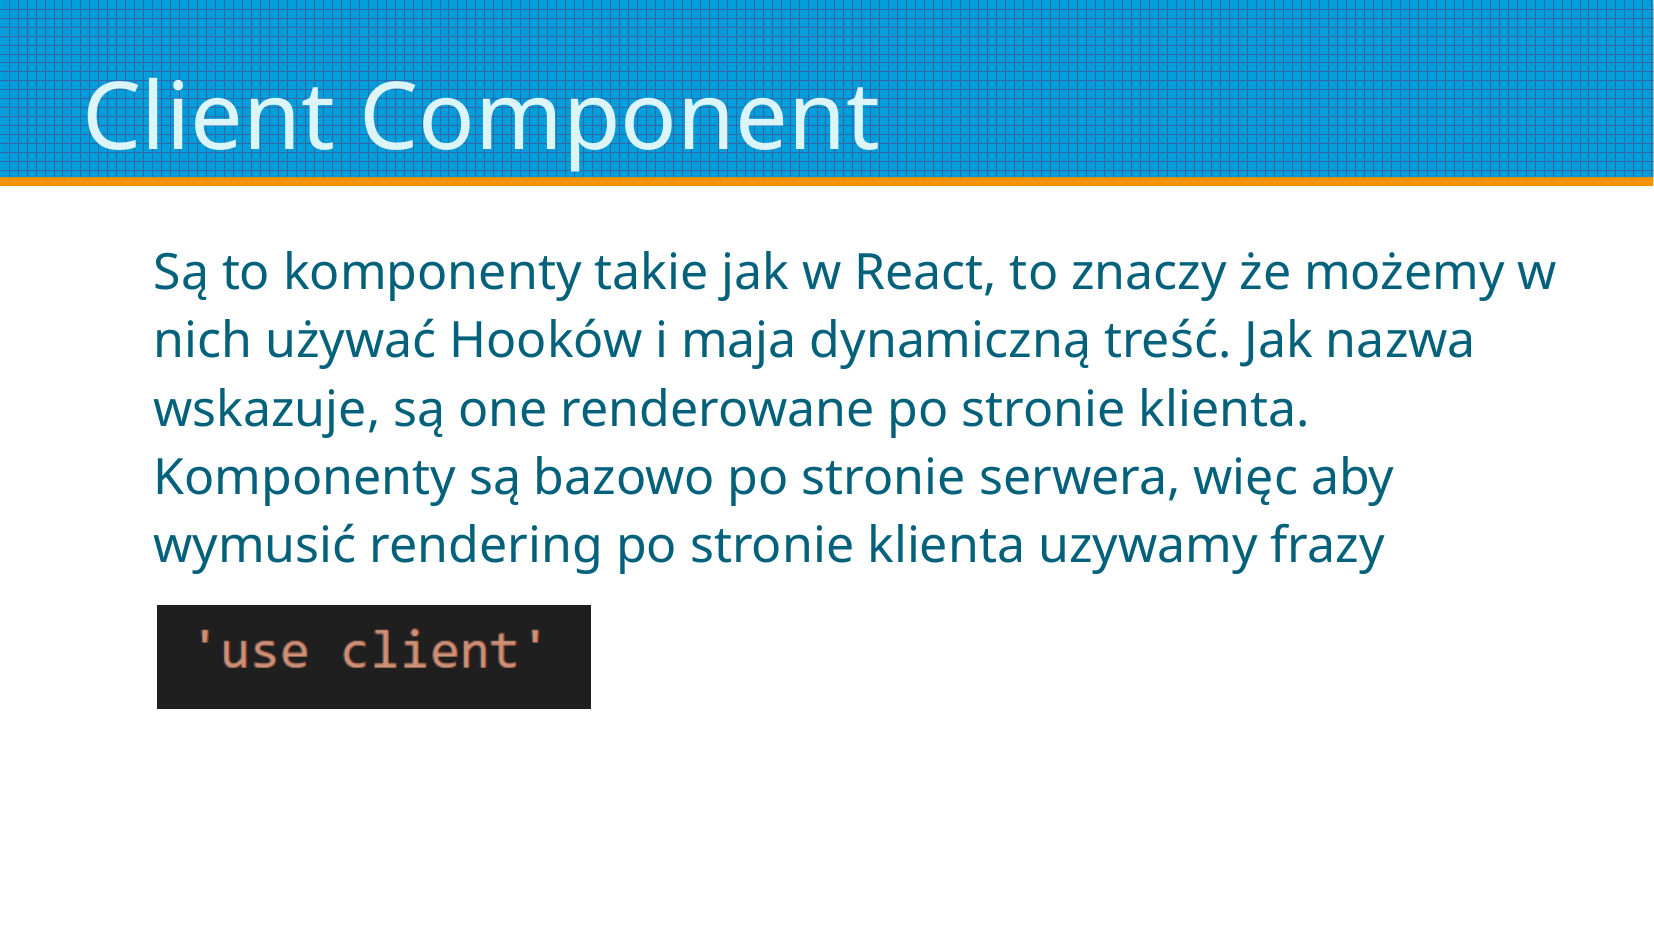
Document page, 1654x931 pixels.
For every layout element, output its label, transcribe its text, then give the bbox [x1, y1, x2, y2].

list Są to komponenty takie jak w React, to znaczy że możemy w nich używać Hooków i maja dynamiczną treść. Jak nazwa wskazuje, są one renderowane po stronie klienta. Komponenty są bazowo po stronie serwera, więc aby wymusić rendering po stronie klienta uzywamy frazy [82, 236, 1571, 813]
title Client Component [82, 14, 1571, 178]
picture [157, 605, 591, 709]
